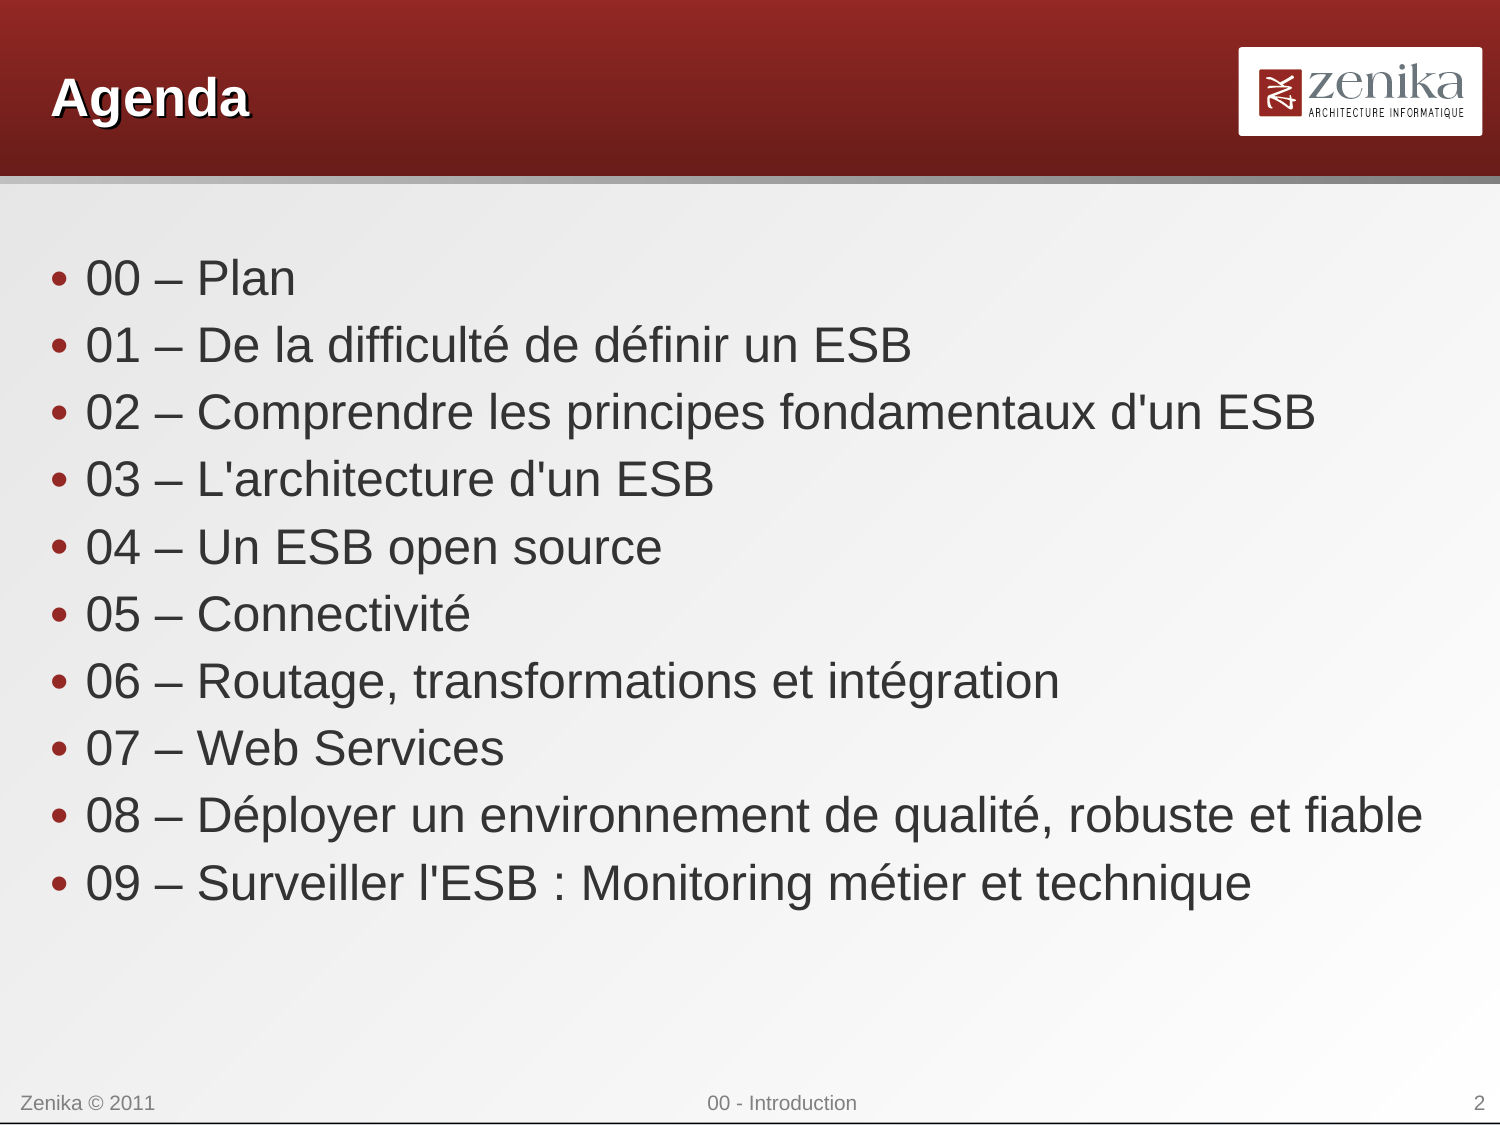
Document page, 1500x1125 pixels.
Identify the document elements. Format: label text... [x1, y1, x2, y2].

picture [1257, 58, 1464, 125]
title Agenda [50, 22, 1206, 172]
list 00 – Plan 01 – De la difficulté de définir un ESB 02 – Comprendre les principes fondamentaux d'un ESB 03 – L'architecture d'un ESB 04 – Un ESB open source 05 – Connectivité 06 – Routage, transformations et intégration 07 – Web Services 08 – Déployer un environnement de qualité, robuste et fiable 09 – Surveiller l'ESB : Monitoring métier et technique [50, 250, 1435, 1064]
